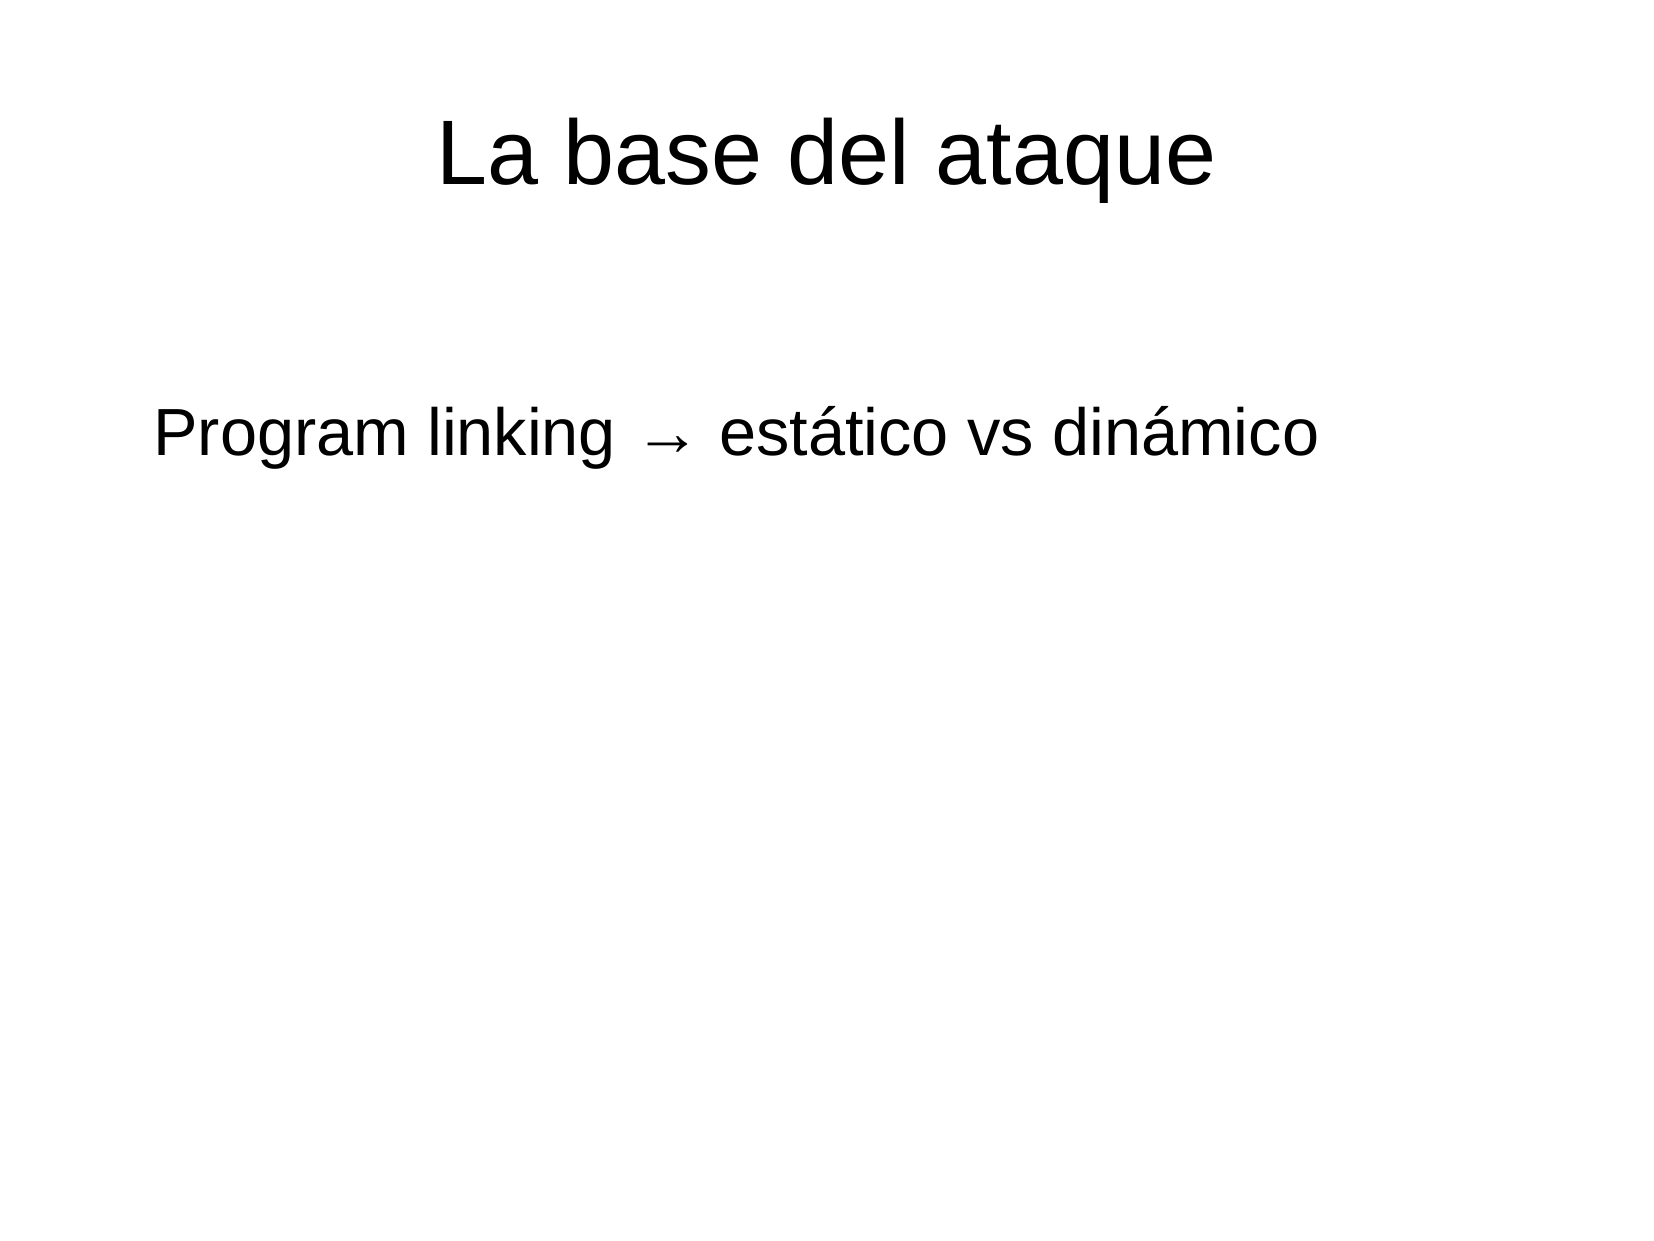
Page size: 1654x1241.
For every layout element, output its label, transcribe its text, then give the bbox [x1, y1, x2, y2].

list Program linking → estático vs dinámico [82, 290, 1571, 1010]
title La base del ataque [82, 49, 1571, 257]
